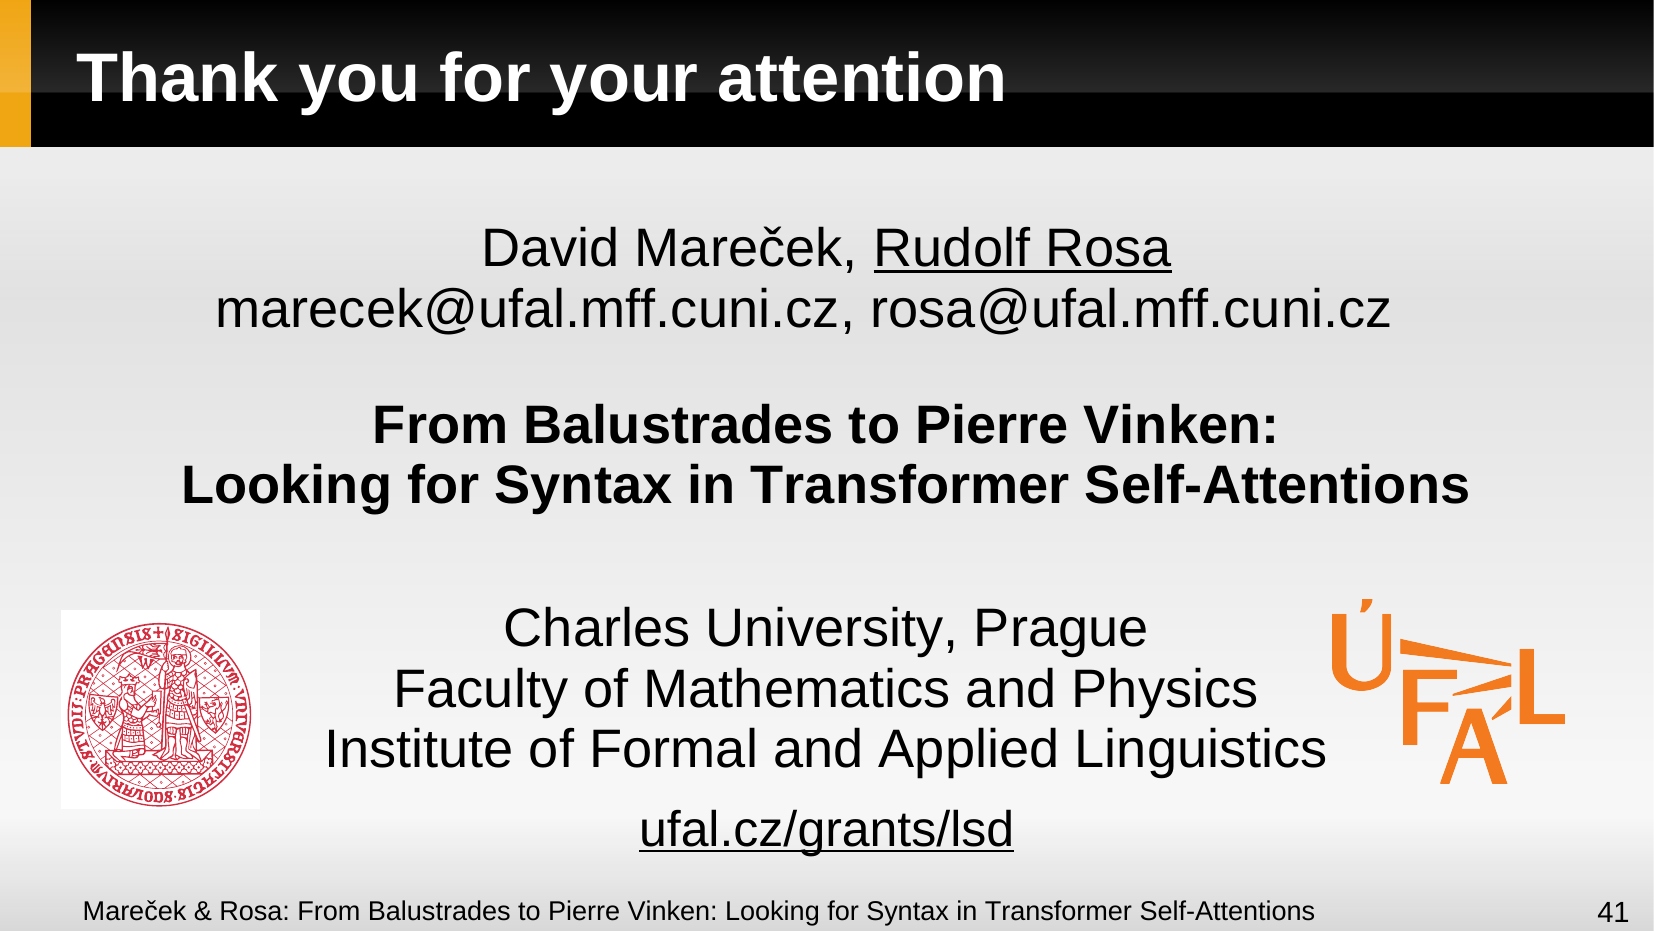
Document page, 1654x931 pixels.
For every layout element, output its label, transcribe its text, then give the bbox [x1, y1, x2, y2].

title Thank you for your attention [76, 0, 1625, 156]
list David Mareček, Rudolf Rosa marecek@ufal.mff.cuni.cz, rosa@ufal.mff.cuni.cz [82, 217, 1571, 339]
list From Balustrades to Pierre Vinken: Looking for Syntax in Transformer Self-Attentions [82, 394, 1571, 572]
picture [0, 0, 1654, 931]
list Charles University, Prague Faculty of Mathematics and Physics Institute of Formal and Applied Linguistics [82, 597, 1571, 780]
list ufal.cz/grants/lsd [82, 801, 1571, 931]
